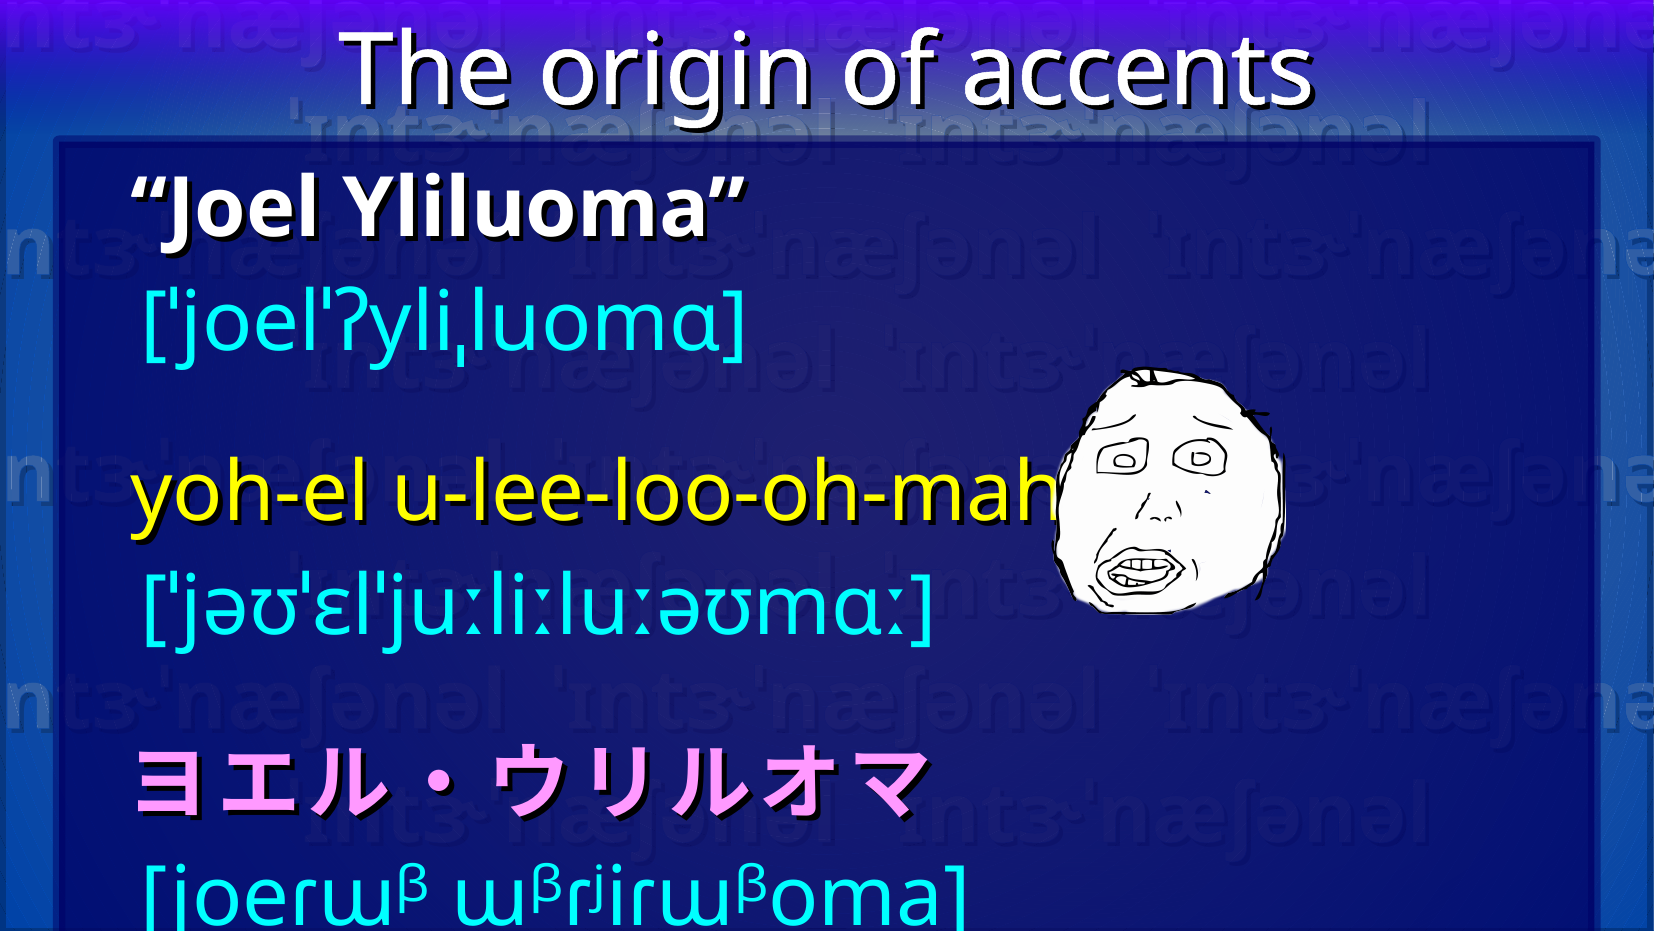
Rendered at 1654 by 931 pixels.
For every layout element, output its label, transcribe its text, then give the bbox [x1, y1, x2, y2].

text_box [0, 130, 1654, 931]
text_box “Joel Yliluoma” [ˈjoelˈʔyliˌluomɑ] yoh-el u-lee-loo-oh-mah [ˈjəʊˈɛlˈjuːliːluːəʊmɑː] ヨエル・ウリルオマ [joeɾɯᵝ ɯᵝɾʲiɾɯᵝoma] [59, 141, 1595, 899]
title The origin of accents [0, 0, 1654, 130]
picture [1051, 366, 1286, 615]
